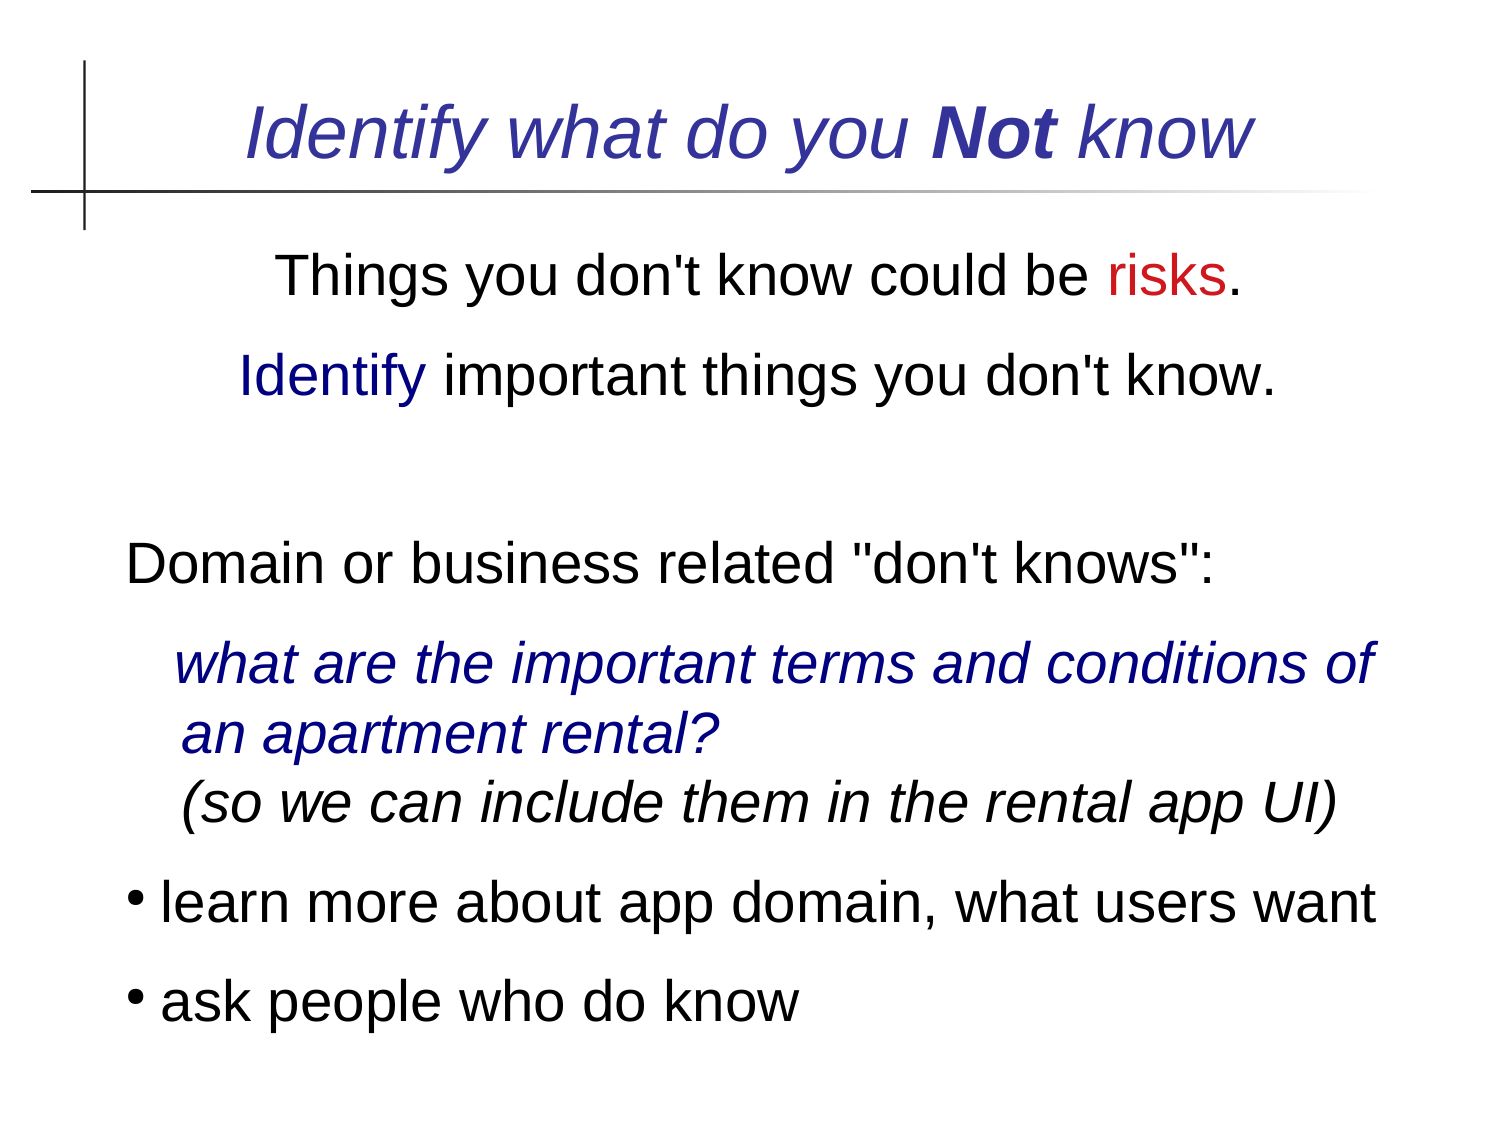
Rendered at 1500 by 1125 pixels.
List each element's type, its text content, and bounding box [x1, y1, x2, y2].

title Identify what do you Not know [100, 42, 1397, 182]
list Things you don't know could be risks. Identify important things you don't know. Domain or business related "don't knows": what are the important terms and conditions of an apartment rental? (so we can include them in the rental app UI) learn more about app domain, what users want ask people who do know [110, 229, 1408, 1051]
